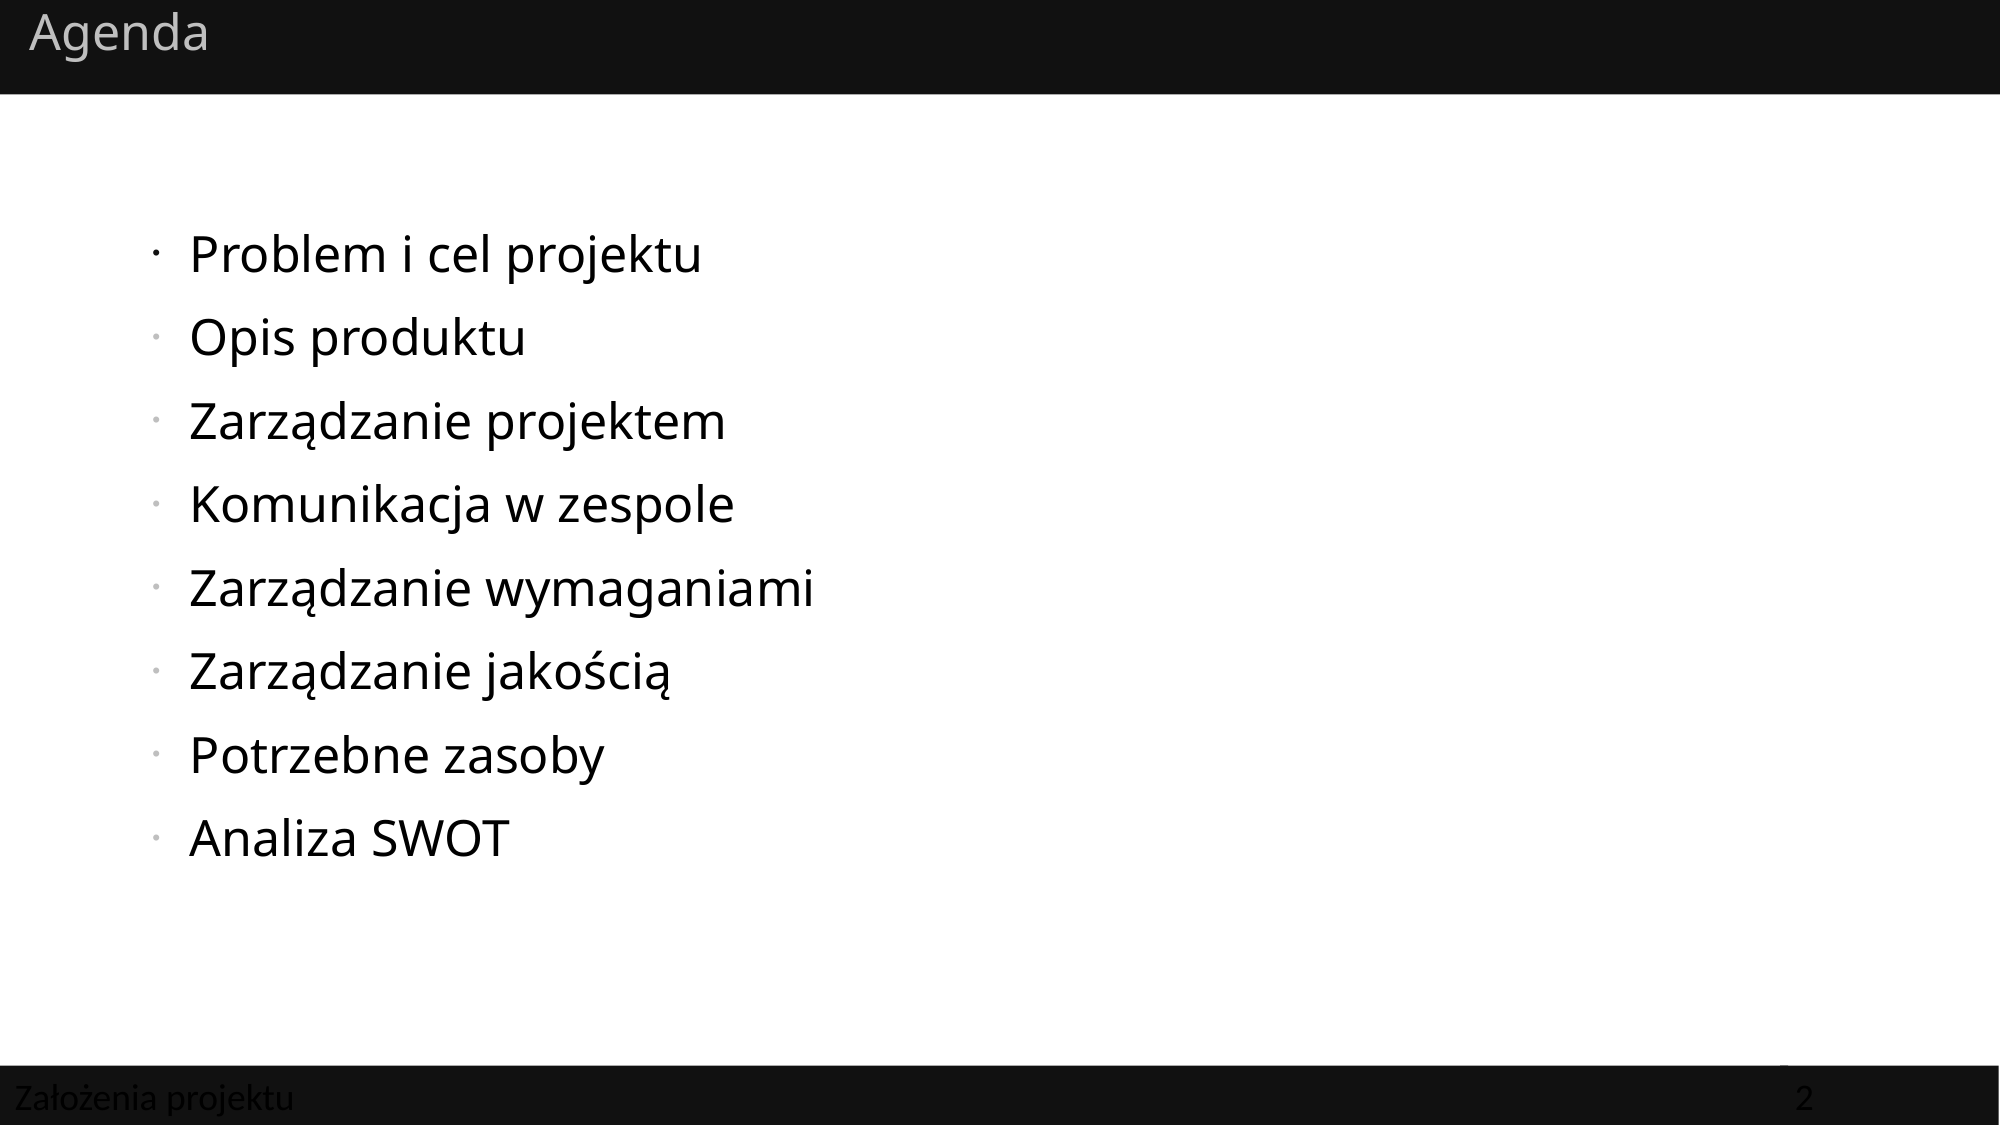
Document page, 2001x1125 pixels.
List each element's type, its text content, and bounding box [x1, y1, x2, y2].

slide_number <number> [1780, 1065, 1999, 1125]
footer Założenia projektu [0, 1065, 1780, 1125]
title Agenda [0, 0, 2000, 95]
list Problem i cel projektu Opis produktu Zarządzanie projektem Komunikacja w zespole Zarządzanie wymaganiami Zarządzanie jakością Potrzebne zasoby Analiza SWOT [137, 221, 1167, 925]
